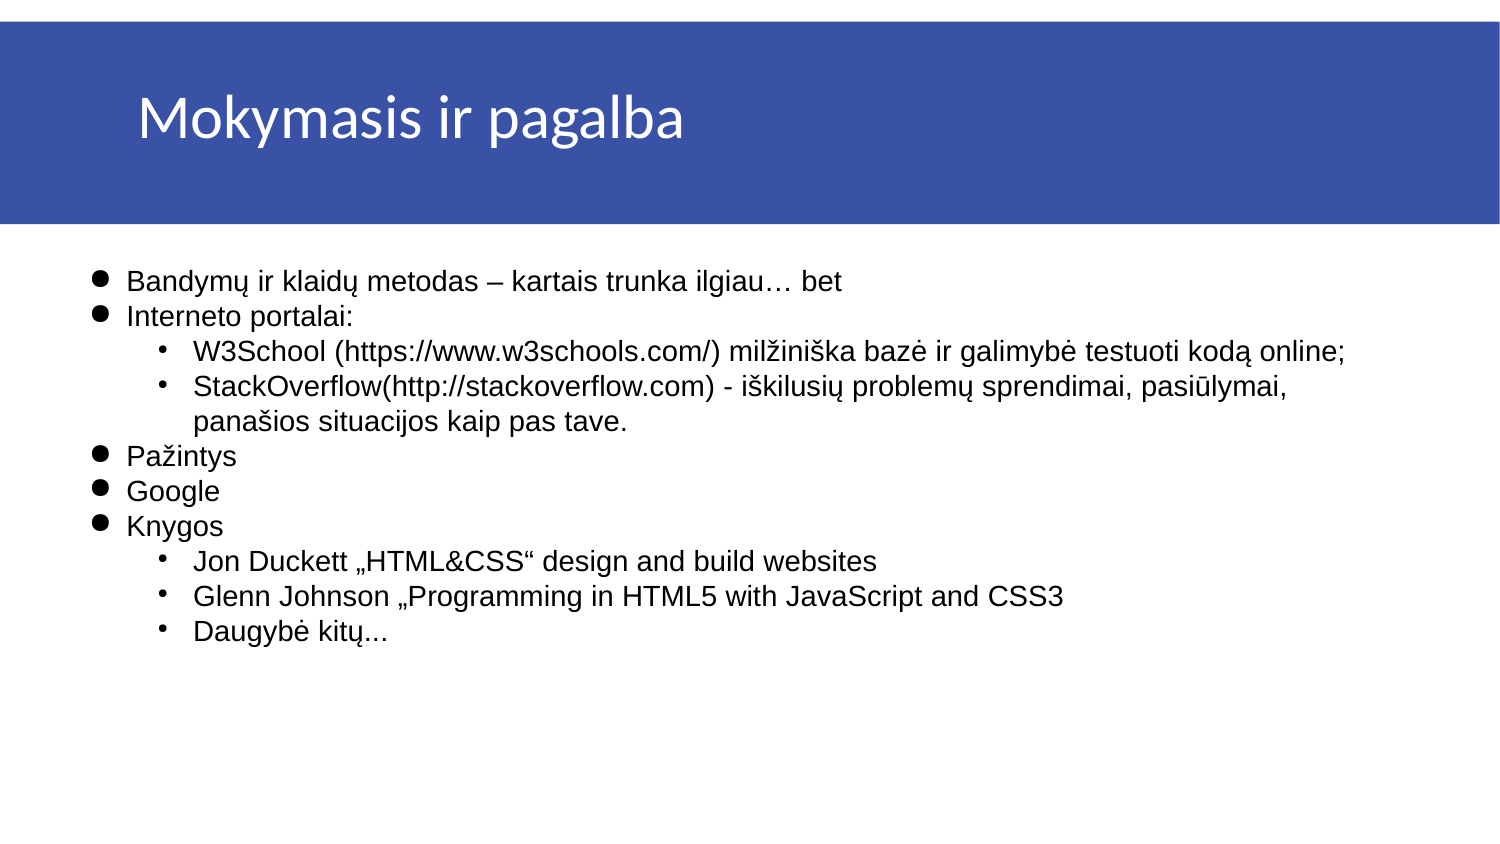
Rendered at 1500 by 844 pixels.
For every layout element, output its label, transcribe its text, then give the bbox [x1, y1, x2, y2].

text_box Bandymų ir klaidų metodas – kartais trunka ilgiau… bet Interneto portalai: W3School (https://www.w3schools.com/) milžiniška bazė ir galimybė testuoti kodą online; StackOverflow(http://stackoverflow.com) - iškilusių problemų sprendimai, pasiūlymai, panašios situacijos kaip pas tave. Pažintys Google Knygos Jon Duckett „HTML&CSS“ design and build websites Glenn Johnson „Programming in HTML5 with JavaScript and CSS3 Daugybė kitų... [36, 247, 1389, 789]
title Mokymasis ir pagalba [122, 72, 1500, 167]
